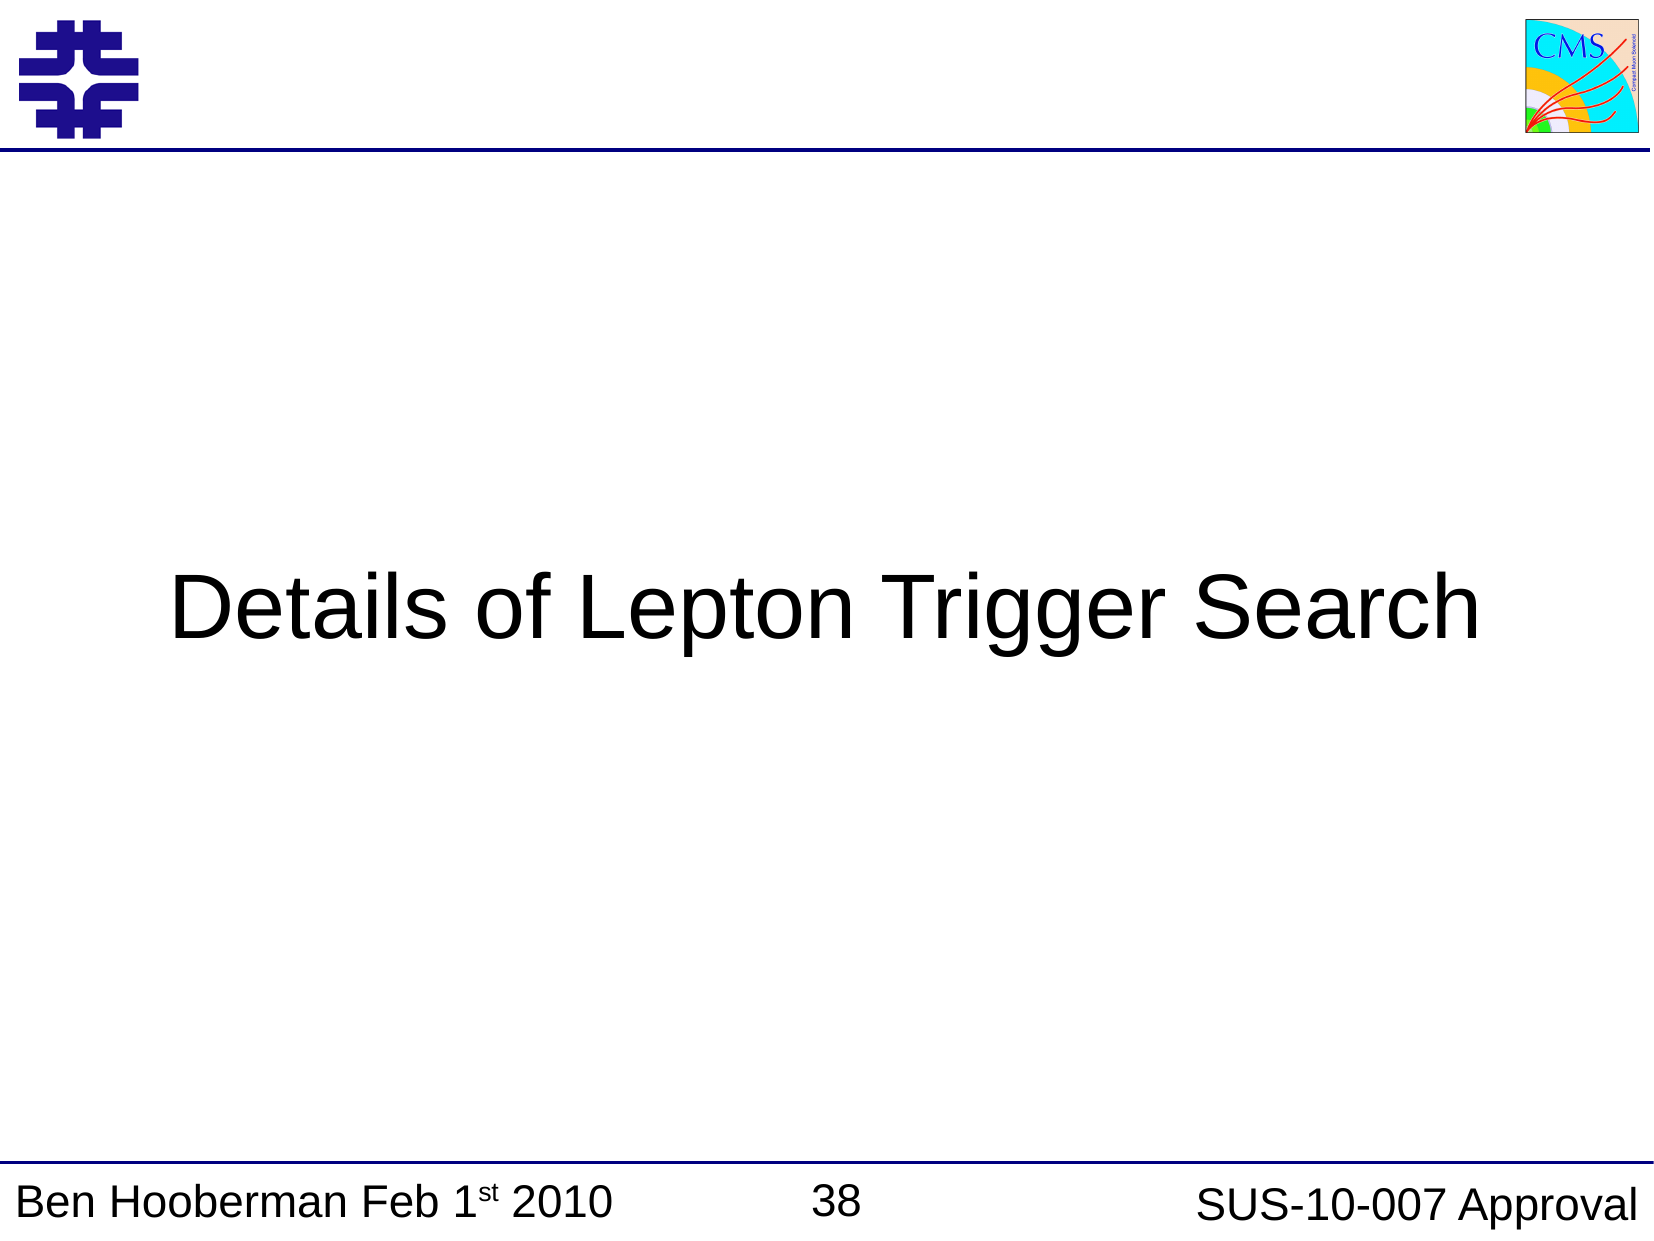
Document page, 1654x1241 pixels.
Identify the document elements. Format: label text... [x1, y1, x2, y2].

picture [19, 19, 139, 139]
picture [1525, 19, 1639, 133]
title Details of Lepton Trigger Search [0, 538, 1654, 675]
